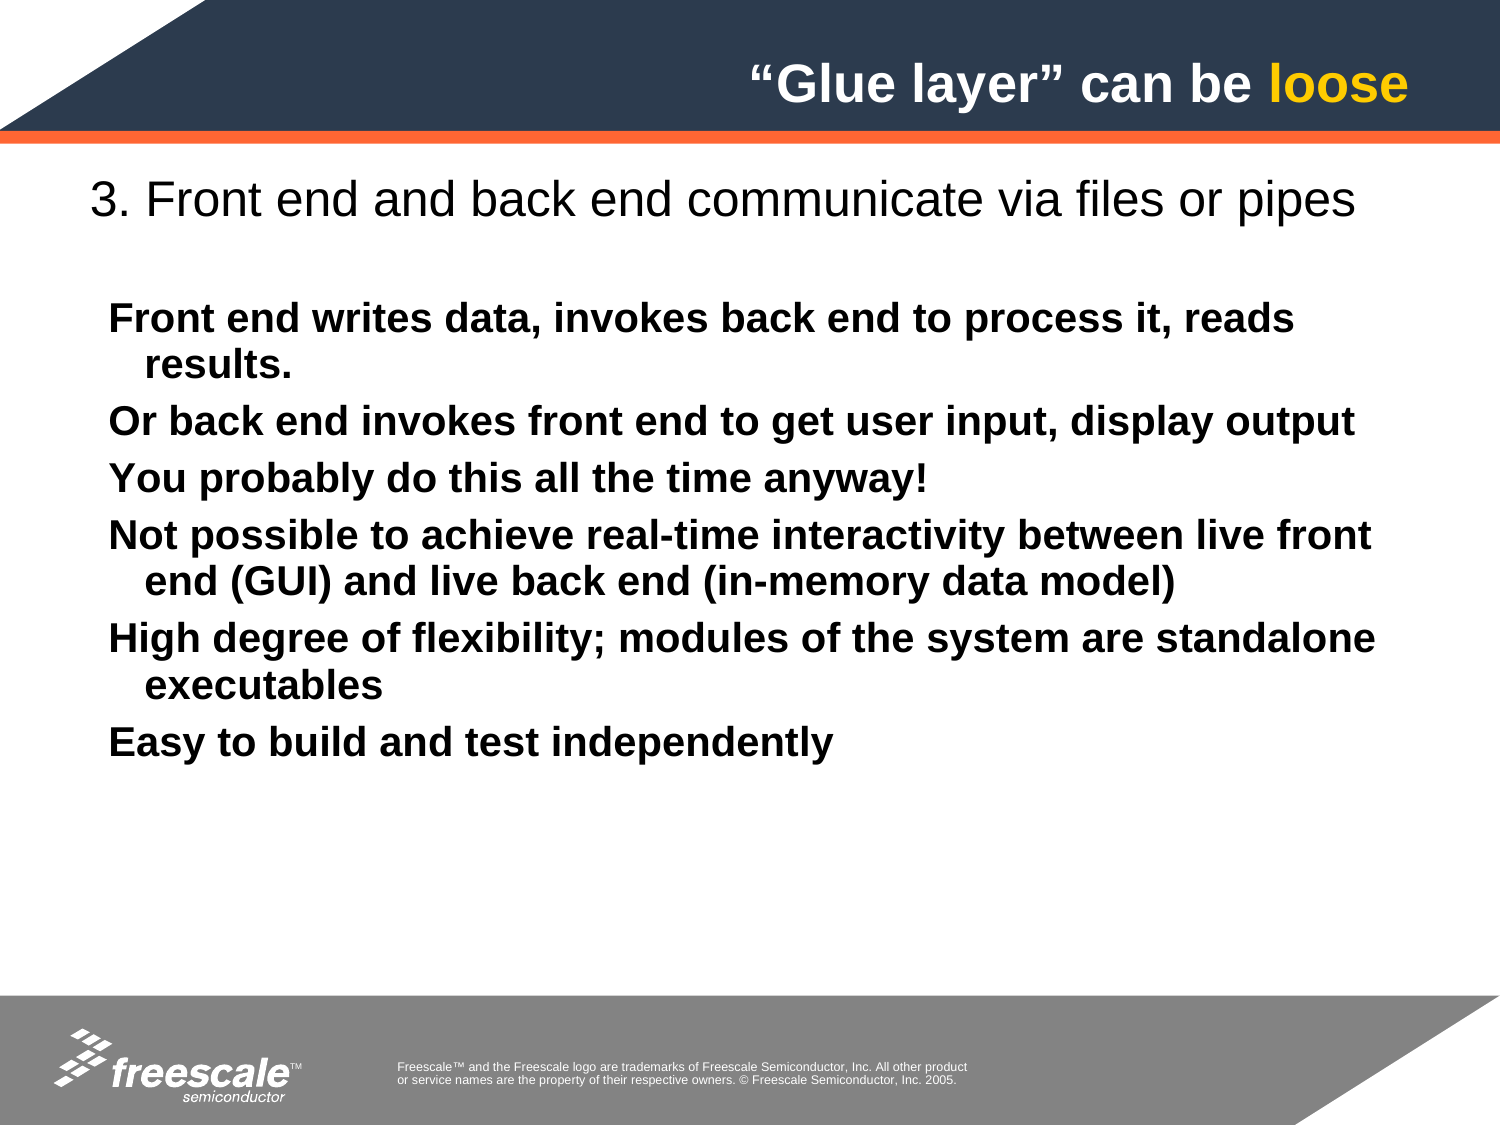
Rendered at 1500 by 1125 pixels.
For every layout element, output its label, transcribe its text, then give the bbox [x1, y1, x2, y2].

title “Glue layer” can be loose [75, 27, 1426, 146]
list 3. Front end and back end communicate via files or pipes Front end writes data, invokes back end to process it, reads results. Or back end invokes front end to get user input, display output You probably do this all the time anyway! Not possible to achieve real-time interactivity between live front end (GUI) and live back end (in-memory data model) High degree of flexibility; modules of the system are standalone executables Easy to build and test independently [75, 167, 1426, 873]
